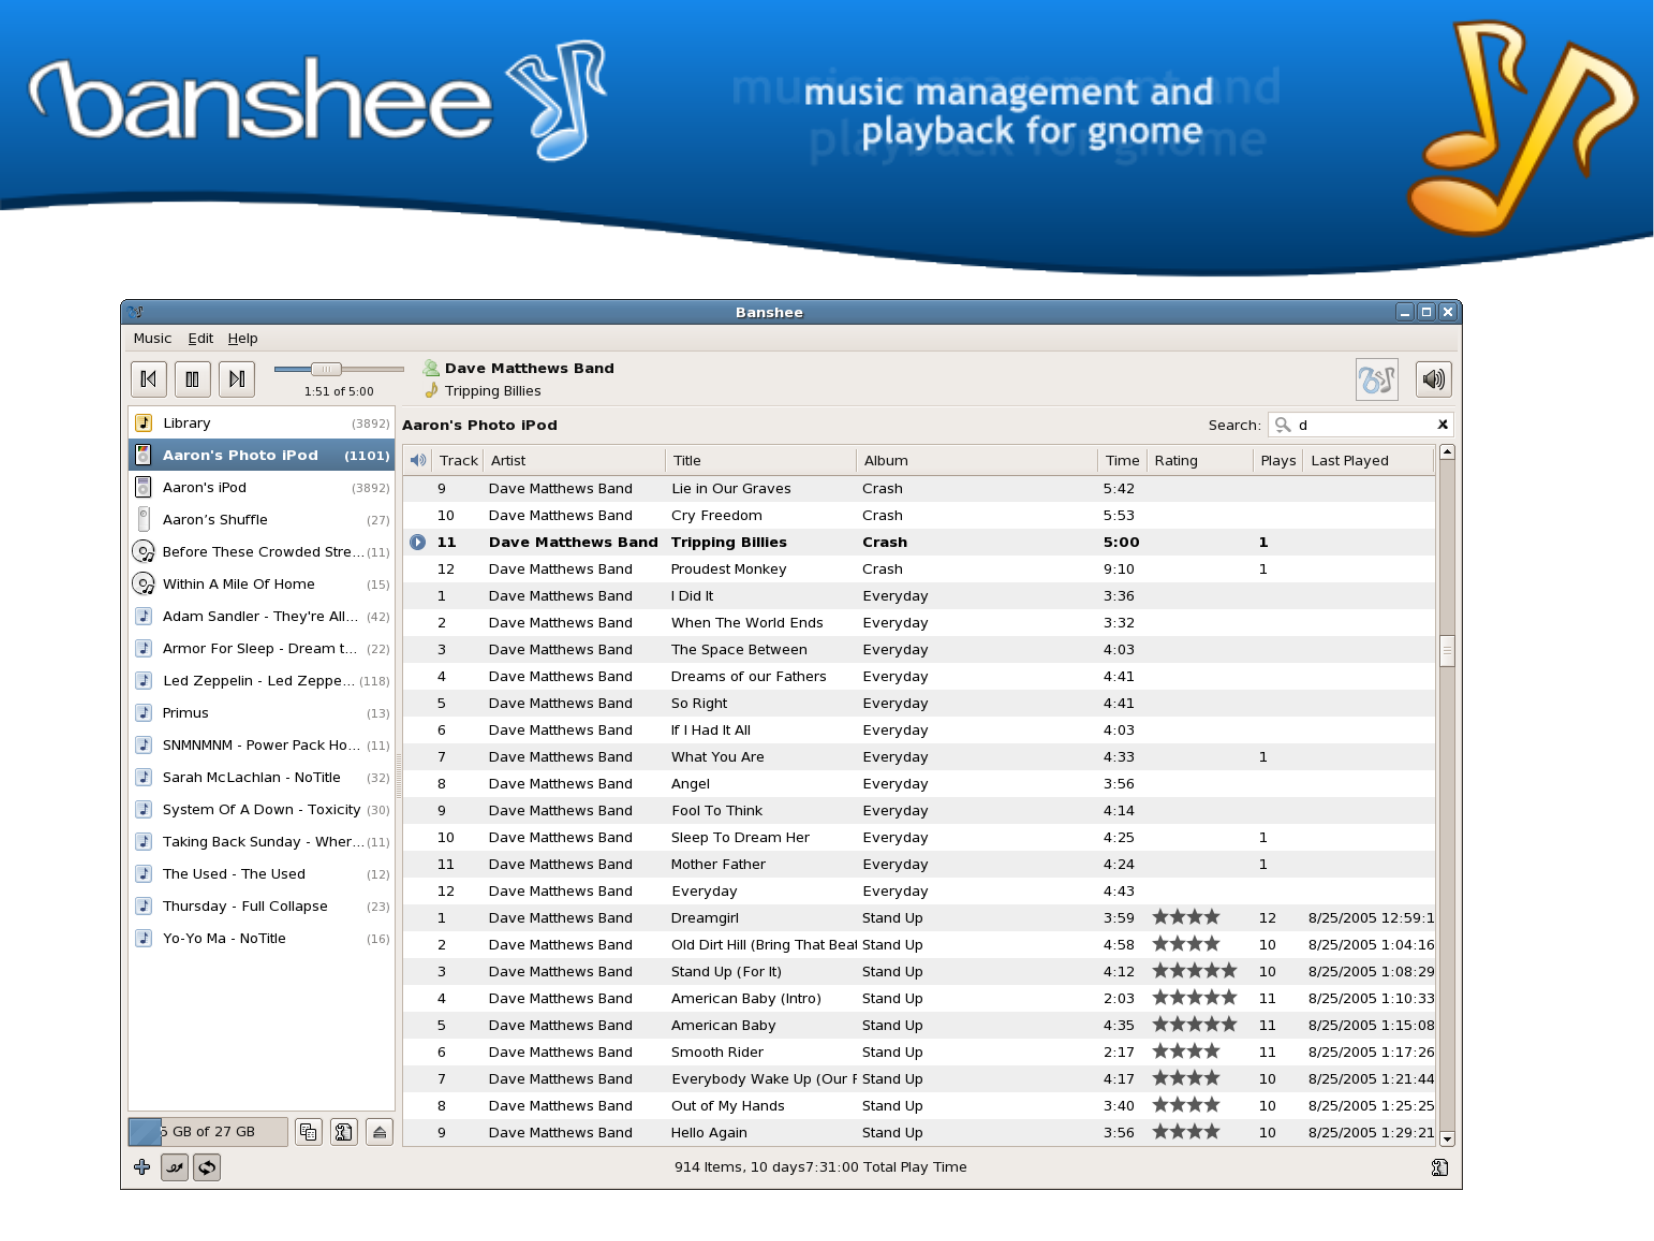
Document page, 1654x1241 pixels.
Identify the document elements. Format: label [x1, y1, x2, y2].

picture [0, 0, 1654, 290]
picture [120, 299, 1463, 1190]
